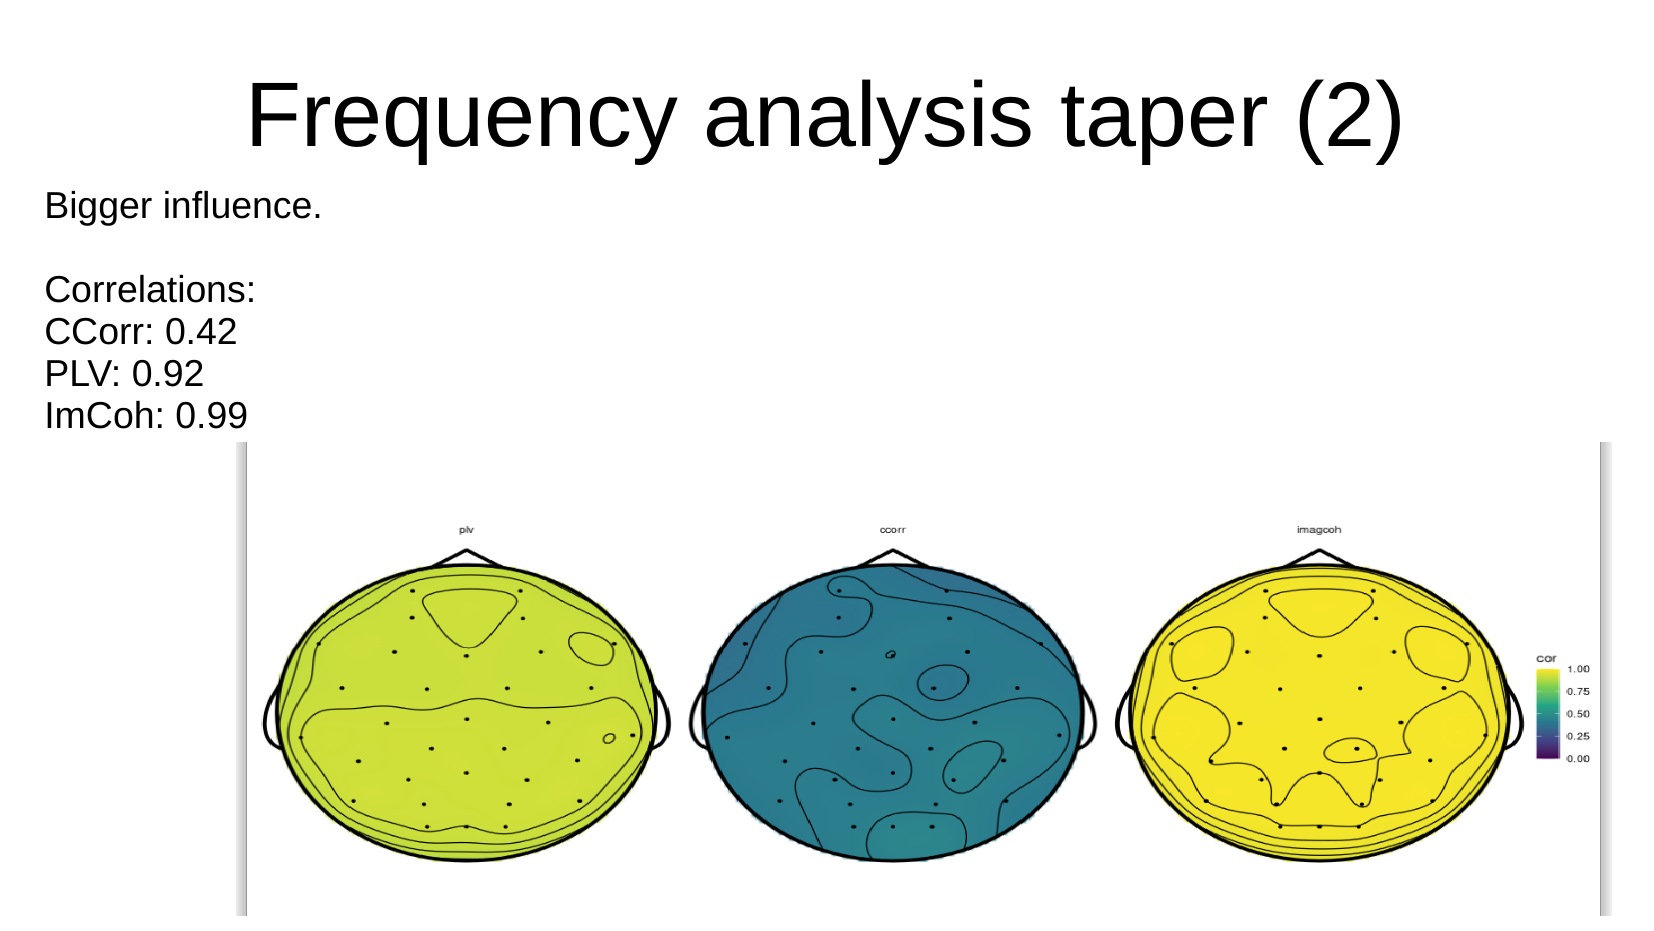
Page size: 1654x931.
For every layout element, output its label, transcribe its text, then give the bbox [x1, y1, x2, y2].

title Frequency analysis taper (2) [82, 37, 1571, 193]
picture [236, 442, 1612, 916]
text_box Bigger influence. Correlations: CCorr: 0.42 PLV: 0.92 ImCoh: 0.99 [29, 177, 532, 486]
